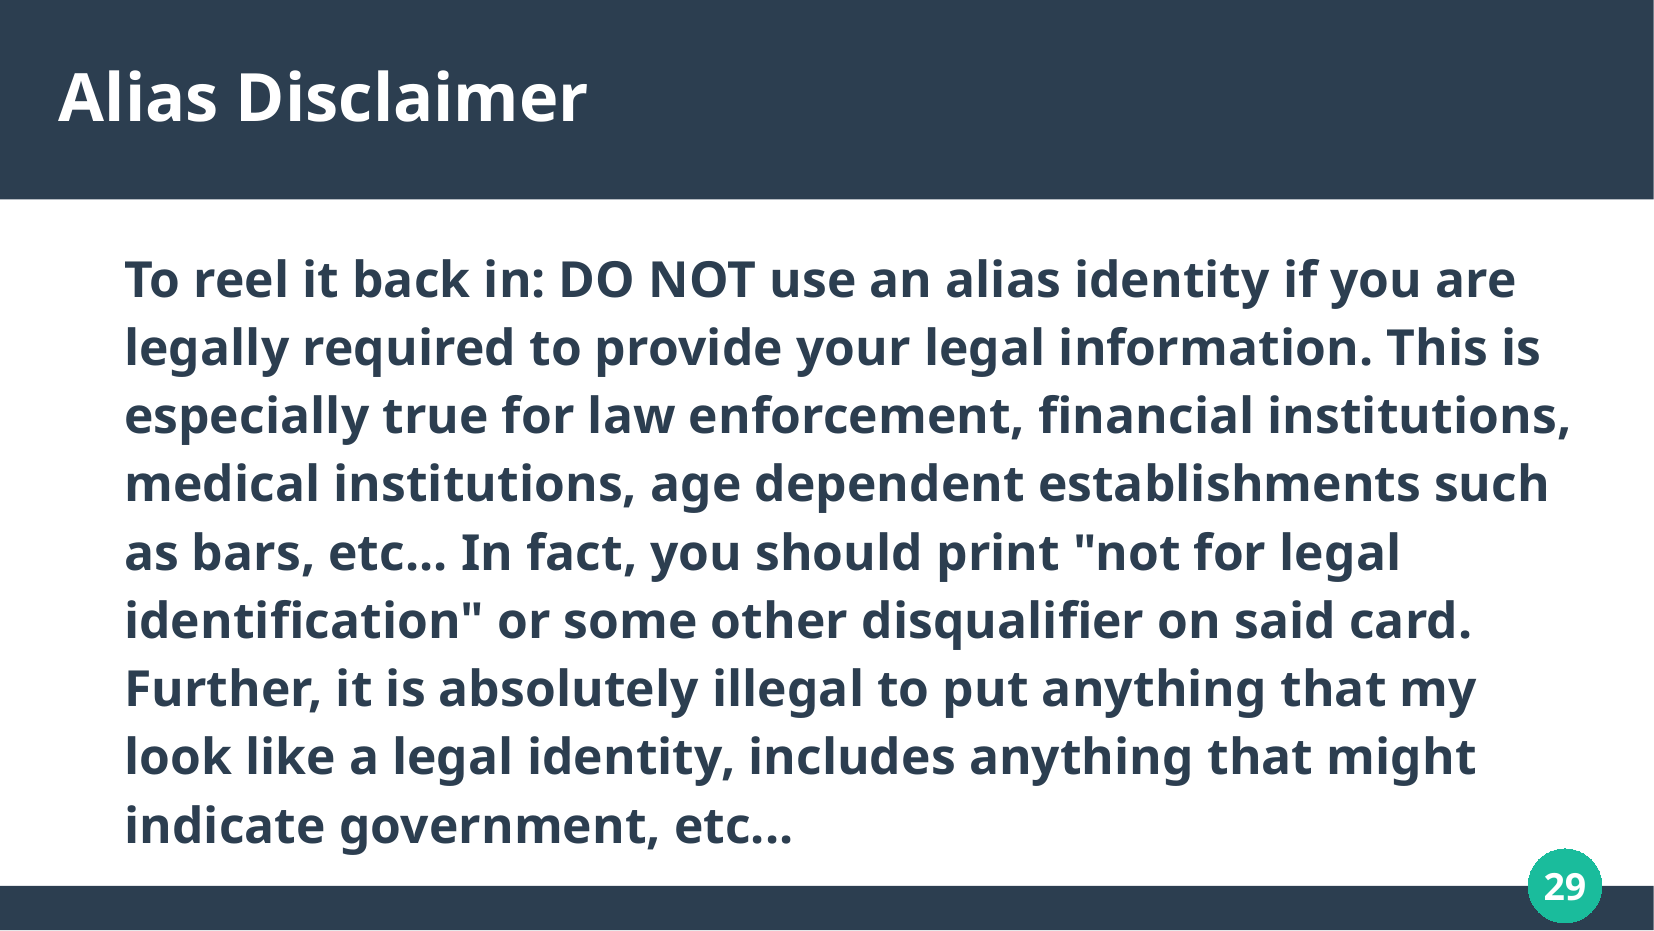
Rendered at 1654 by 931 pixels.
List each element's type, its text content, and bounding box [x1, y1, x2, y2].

title Alias Disclaimer [59, 37, 1595, 155]
list To reel it back in: DO NOT use an alias identity if you are legally required to provide your legal information. This is especially true for law enforcement, financial institutions, medical institutions, age dependent establishments such as bars, etc... In fact, you should print "not for legal identification" or some other disqualifier on said card. Further, it is absolutely illegal to put anything that my look like a legal identity, includes anything that might indicate government, etc... [59, 243, 1595, 864]
